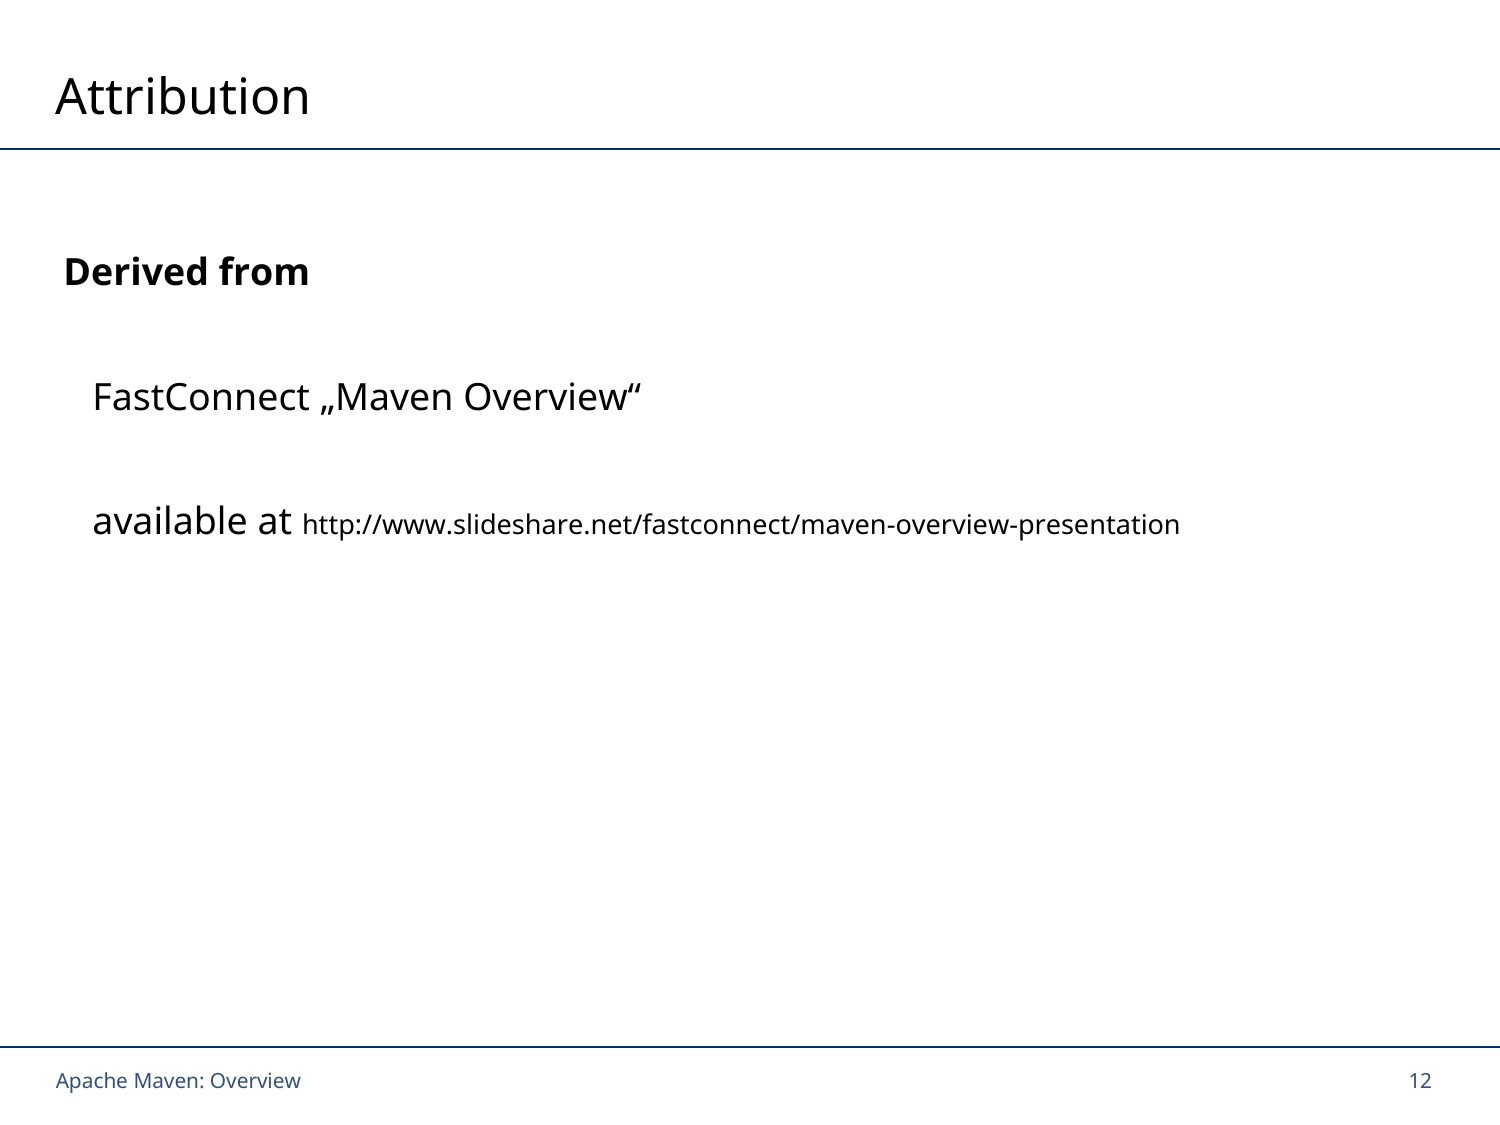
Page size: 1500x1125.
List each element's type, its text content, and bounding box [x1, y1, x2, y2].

list Derived from FastConnect „Maven Overview“ available at http://www.slideshare.net/fastconnect/maven-overview-presentation [48, 174, 1455, 1038]
title Attribution [41, 0, 1016, 138]
